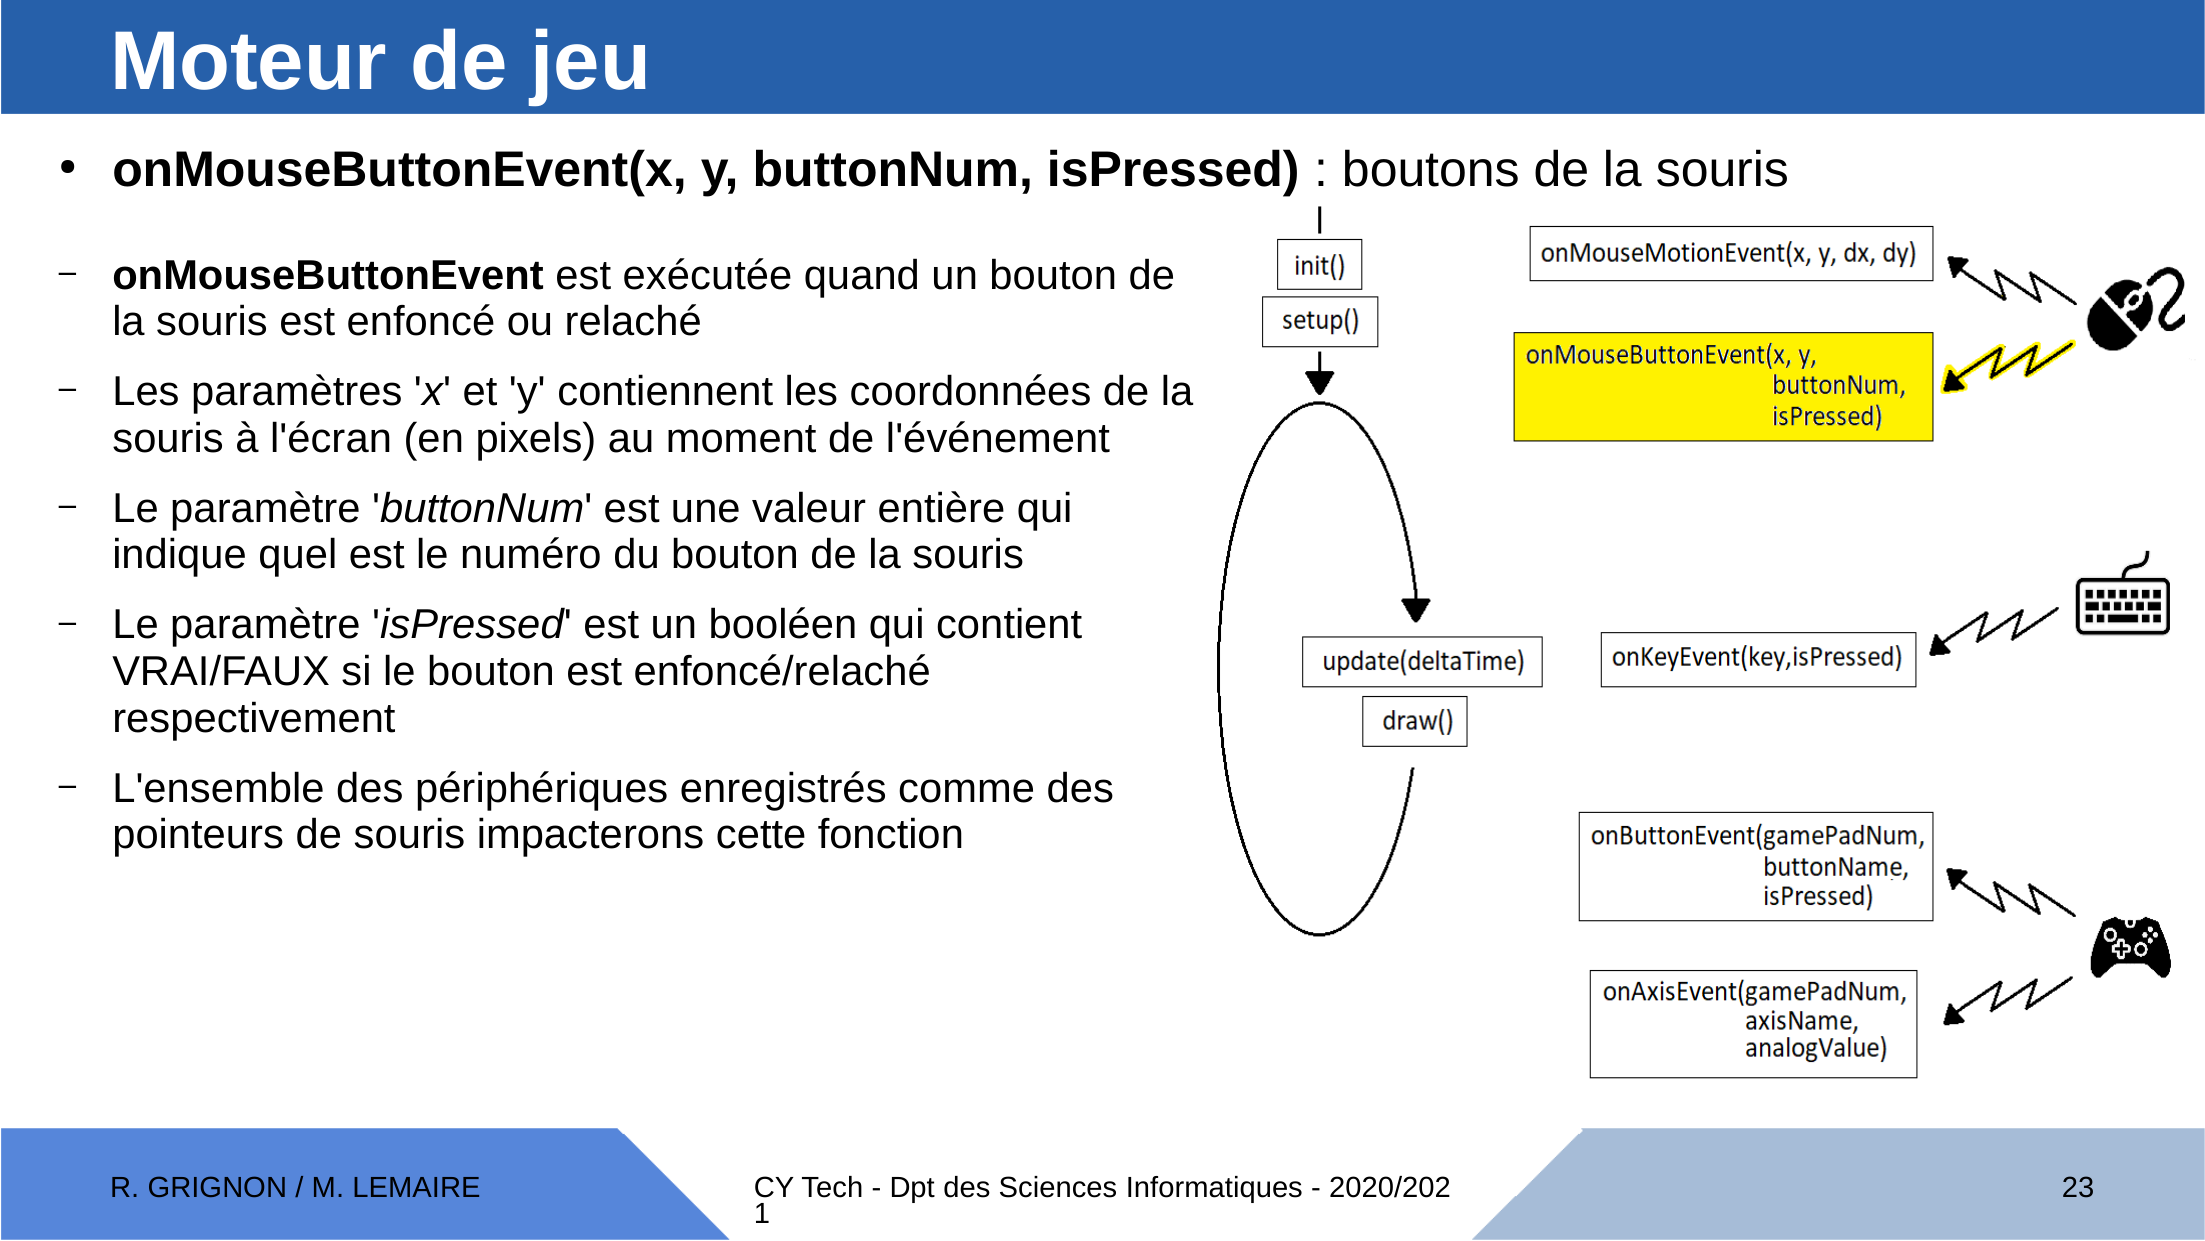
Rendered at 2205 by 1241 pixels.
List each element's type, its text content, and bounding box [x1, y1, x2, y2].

picture [243, 315, 249, 322]
picture [607, 315, 627, 322]
picture [389, 315, 397, 322]
picture [140, 315, 159, 322]
list onMouseButtonEvent(x, y, buttonNum, isPressed) : boutons de la souris [41, 211, 1210, 315]
picture [252, 315, 283, 322]
picture [285, 315, 296, 322]
picture [457, 315, 476, 322]
picture [330, 315, 350, 322]
picture [535, 315, 546, 322]
picture [525, 315, 532, 322]
picture [447, 315, 455, 322]
picture [597, 315, 604, 322]
picture [410, 315, 421, 322]
picture [230, 315, 240, 322]
picture [478, 315, 489, 322]
picture [162, 315, 181, 322]
picture [512, 315, 523, 322]
picture [298, 315, 305, 322]
picture [352, 315, 363, 322]
picture [584, 315, 595, 322]
list onMouseButtonEvent est exécutée quand un bouton de la souris est enfoncé ou relaché Les paramètres 'x' et 'y' contiennent les coordonnées de la souris à l'écran (en pixels) au moment de l'événement Le paramètre 'buttonNum' est une valeur entière qui indique quel est le numéro du bouton de la souris Le paramètre 'isPressed' est un booléen qui contient VRAI/FAUX si le bouton est enfoncé/relaché respectivement L'ensemble des périphériques enregistrés comme des pointeurs de souris impacterons cette fonction [0, 322, 1207, 1129]
picture [630, 315, 638, 322]
picture [196, 315, 203, 322]
picture [491, 315, 510, 322]
picture [675, 315, 682, 322]
picture [662, 315, 672, 322]
picture [183, 315, 194, 322]
picture [376, 315, 386, 322]
picture [571, 315, 582, 322]
picture [206, 315, 217, 322]
picture [423, 315, 430, 322]
picture [0, 0, 2205, 1241]
picture [684, 315, 695, 322]
picture [549, 315, 567, 322]
title Moteur de jeu [110, 49, 2095, 211]
picture [118, 315, 137, 322]
picture [400, 315, 408, 322]
picture [220, 315, 226, 322]
picture [308, 315, 326, 322]
picture [640, 315, 658, 322]
picture [365, 315, 372, 322]
picture [434, 315, 444, 322]
